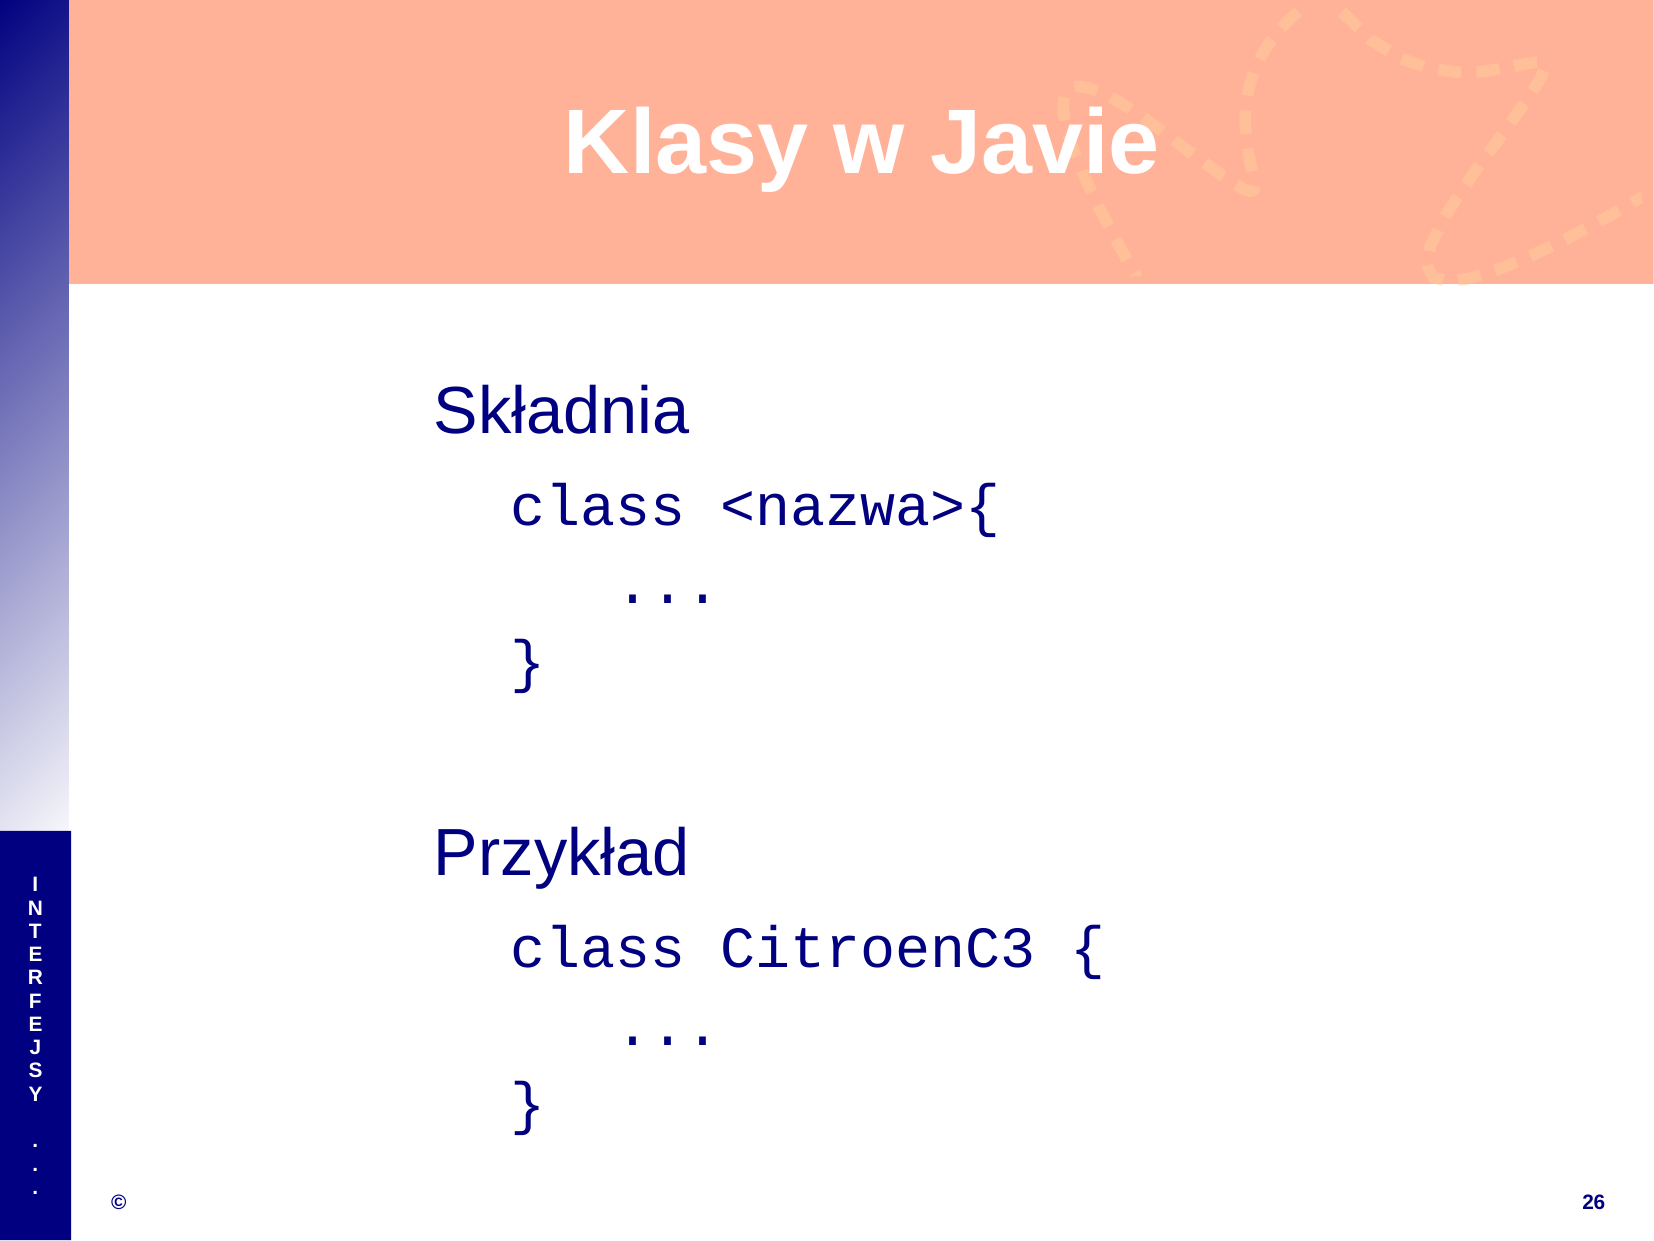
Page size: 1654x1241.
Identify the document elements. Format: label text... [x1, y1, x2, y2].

title Klasy w Javie [108, 37, 1617, 246]
text_box I N T E R F E J S Y . . . [0, 830, 71, 1241]
list Składnia class <nazwa>{ ... } Przykład class CitroenC3 { ... } [416, 372, 1292, 1142]
